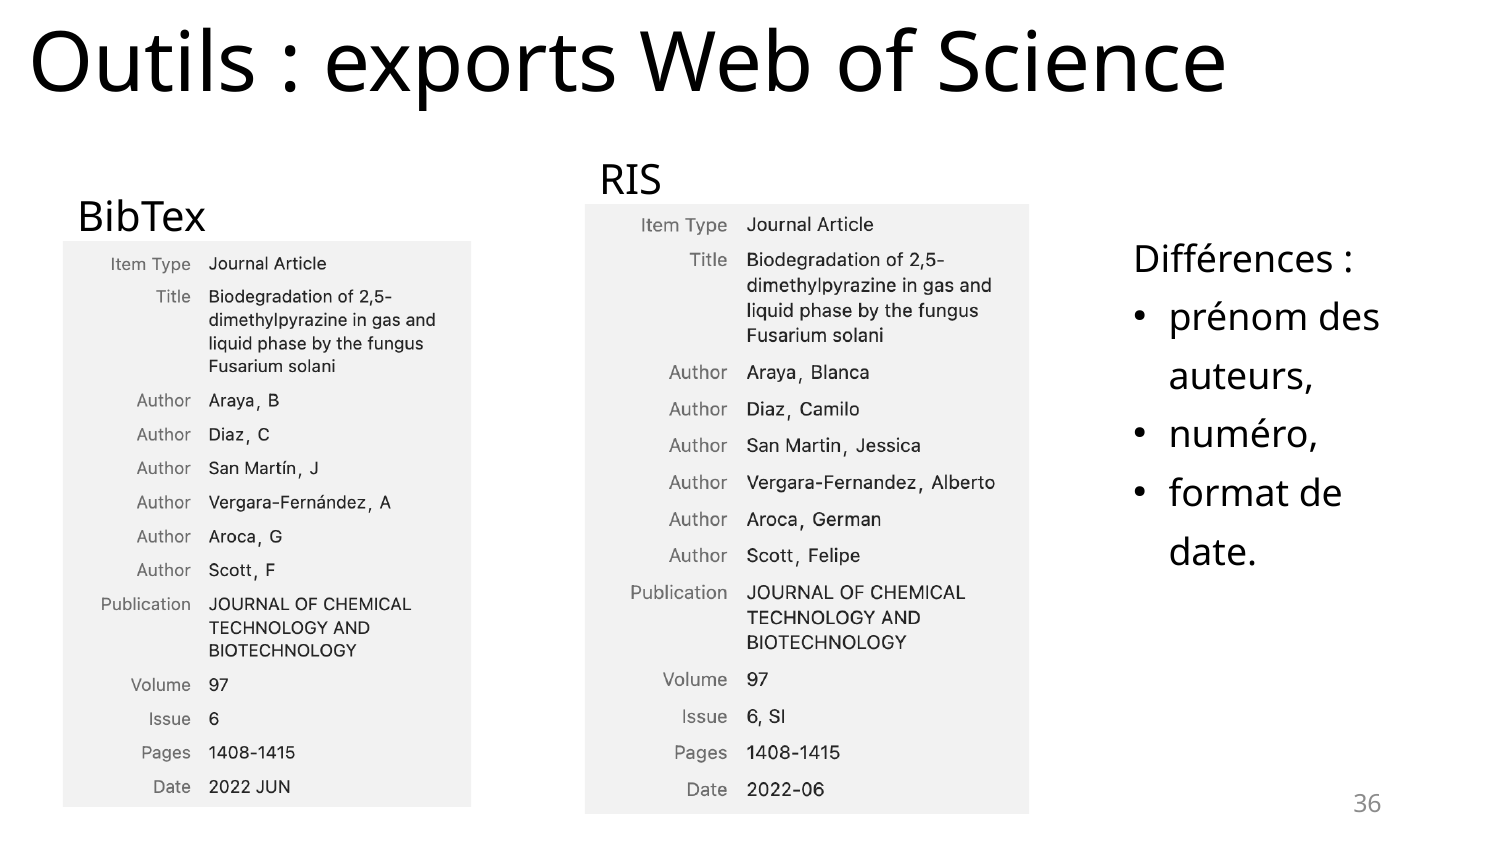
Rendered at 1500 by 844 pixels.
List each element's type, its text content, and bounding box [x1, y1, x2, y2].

title Outils : exports Web of Science [13, 0, 1383, 147]
picture [62, 241, 472, 807]
text_box Différences : prénom des auteurs, numéro, format de date. [1118, 217, 1446, 752]
picture [584, 204, 1030, 814]
text_box RIS [584, 133, 777, 204]
text_box BibTex [62, 170, 256, 241]
